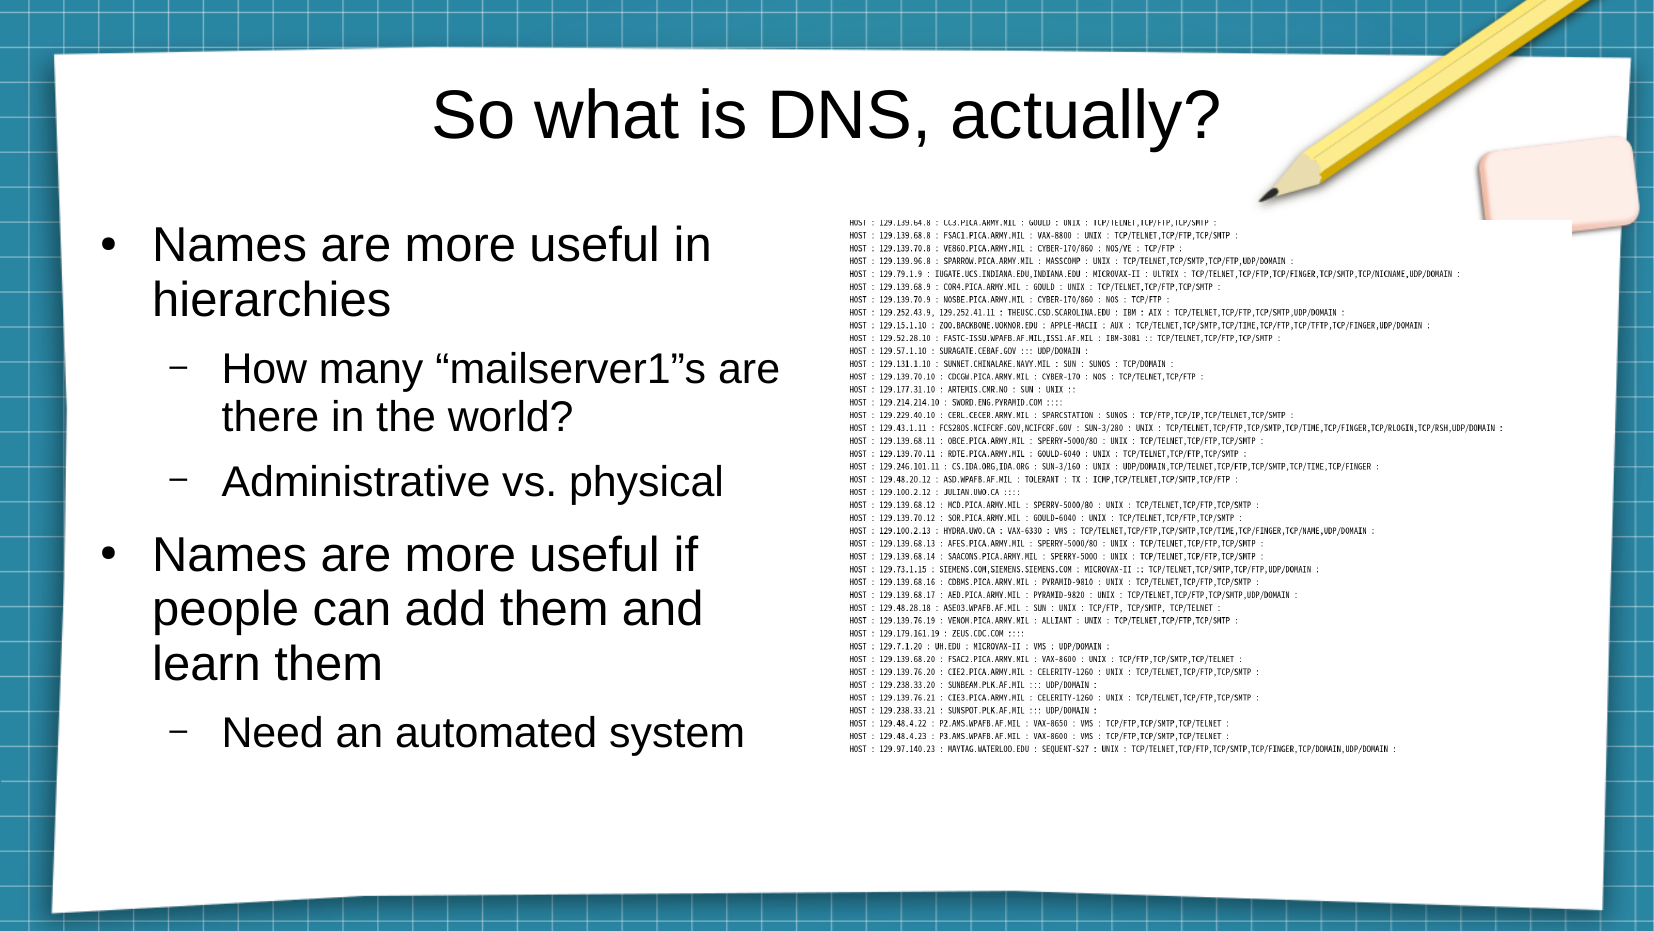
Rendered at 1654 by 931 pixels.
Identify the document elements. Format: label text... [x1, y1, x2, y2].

list Names are more useful in hierarchies How many “mailserver1”s are there in the world? Administrative vs. physical Names are more useful if people can add them and learn them Need an automated system [82, 217, 809, 758]
title So what is DNS, actually? [82, 37, 1571, 193]
picture [0, 0, 1654, 931]
